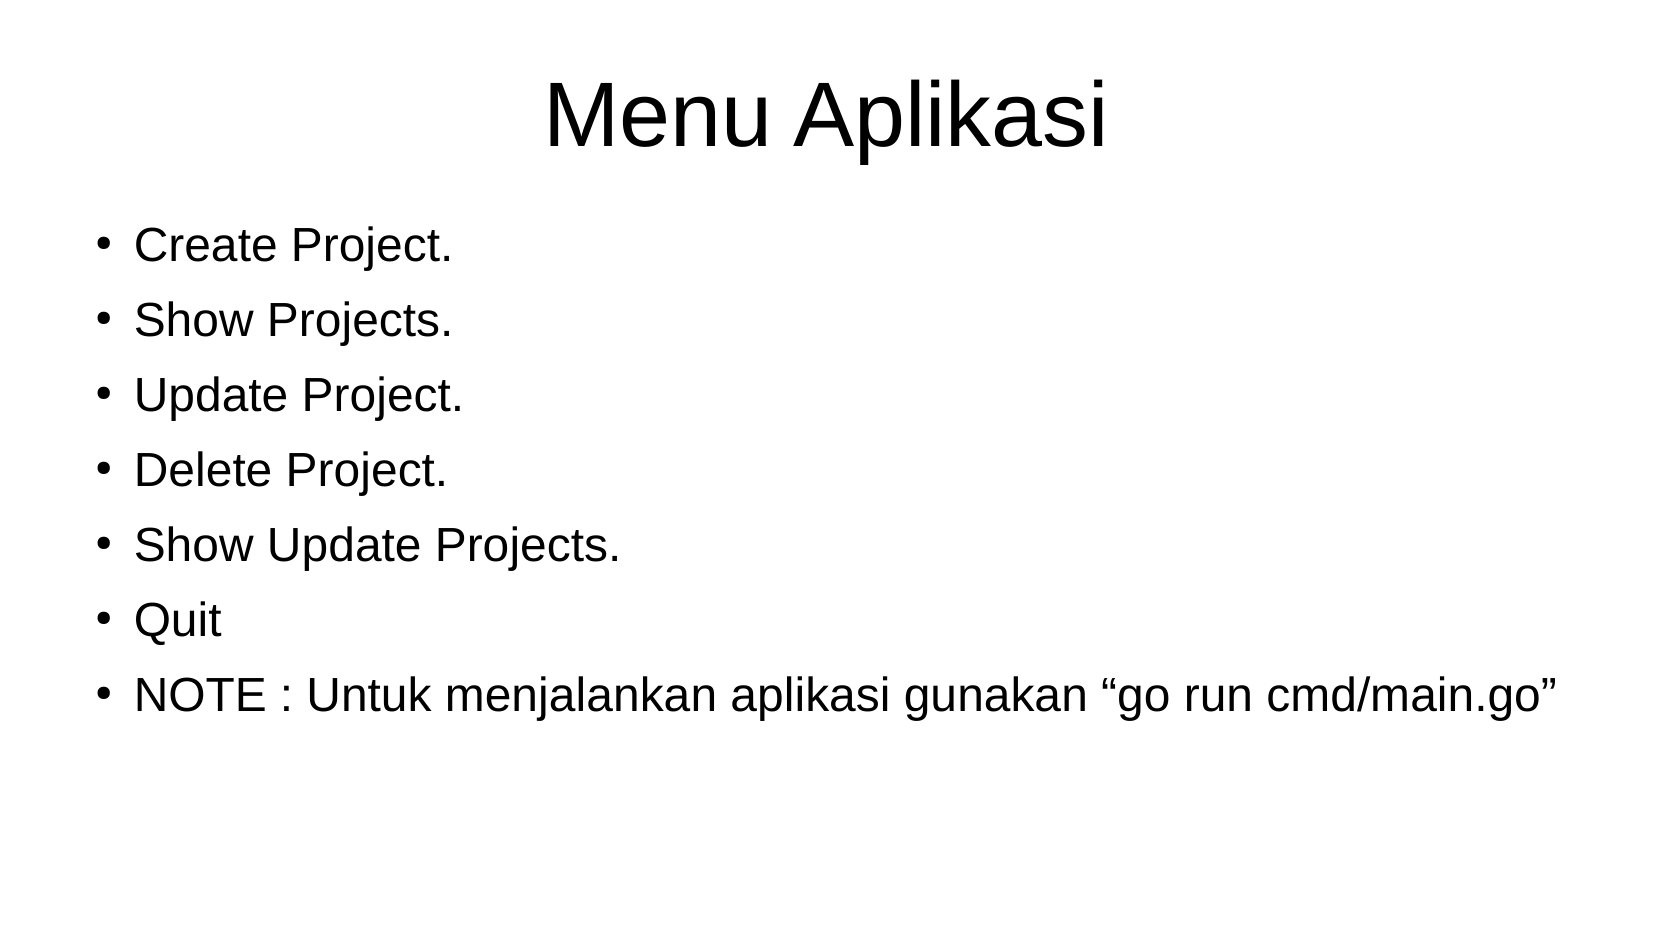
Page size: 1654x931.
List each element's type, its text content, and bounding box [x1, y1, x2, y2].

title Menu Aplikasi [82, 37, 1571, 193]
list Create Project. Show Projects. Update Project. Delete Project. Show Update Projects. Quit NOTE : Untuk menjalankan aplikasi gunakan “go run cmd/main.go” [82, 217, 1571, 758]
